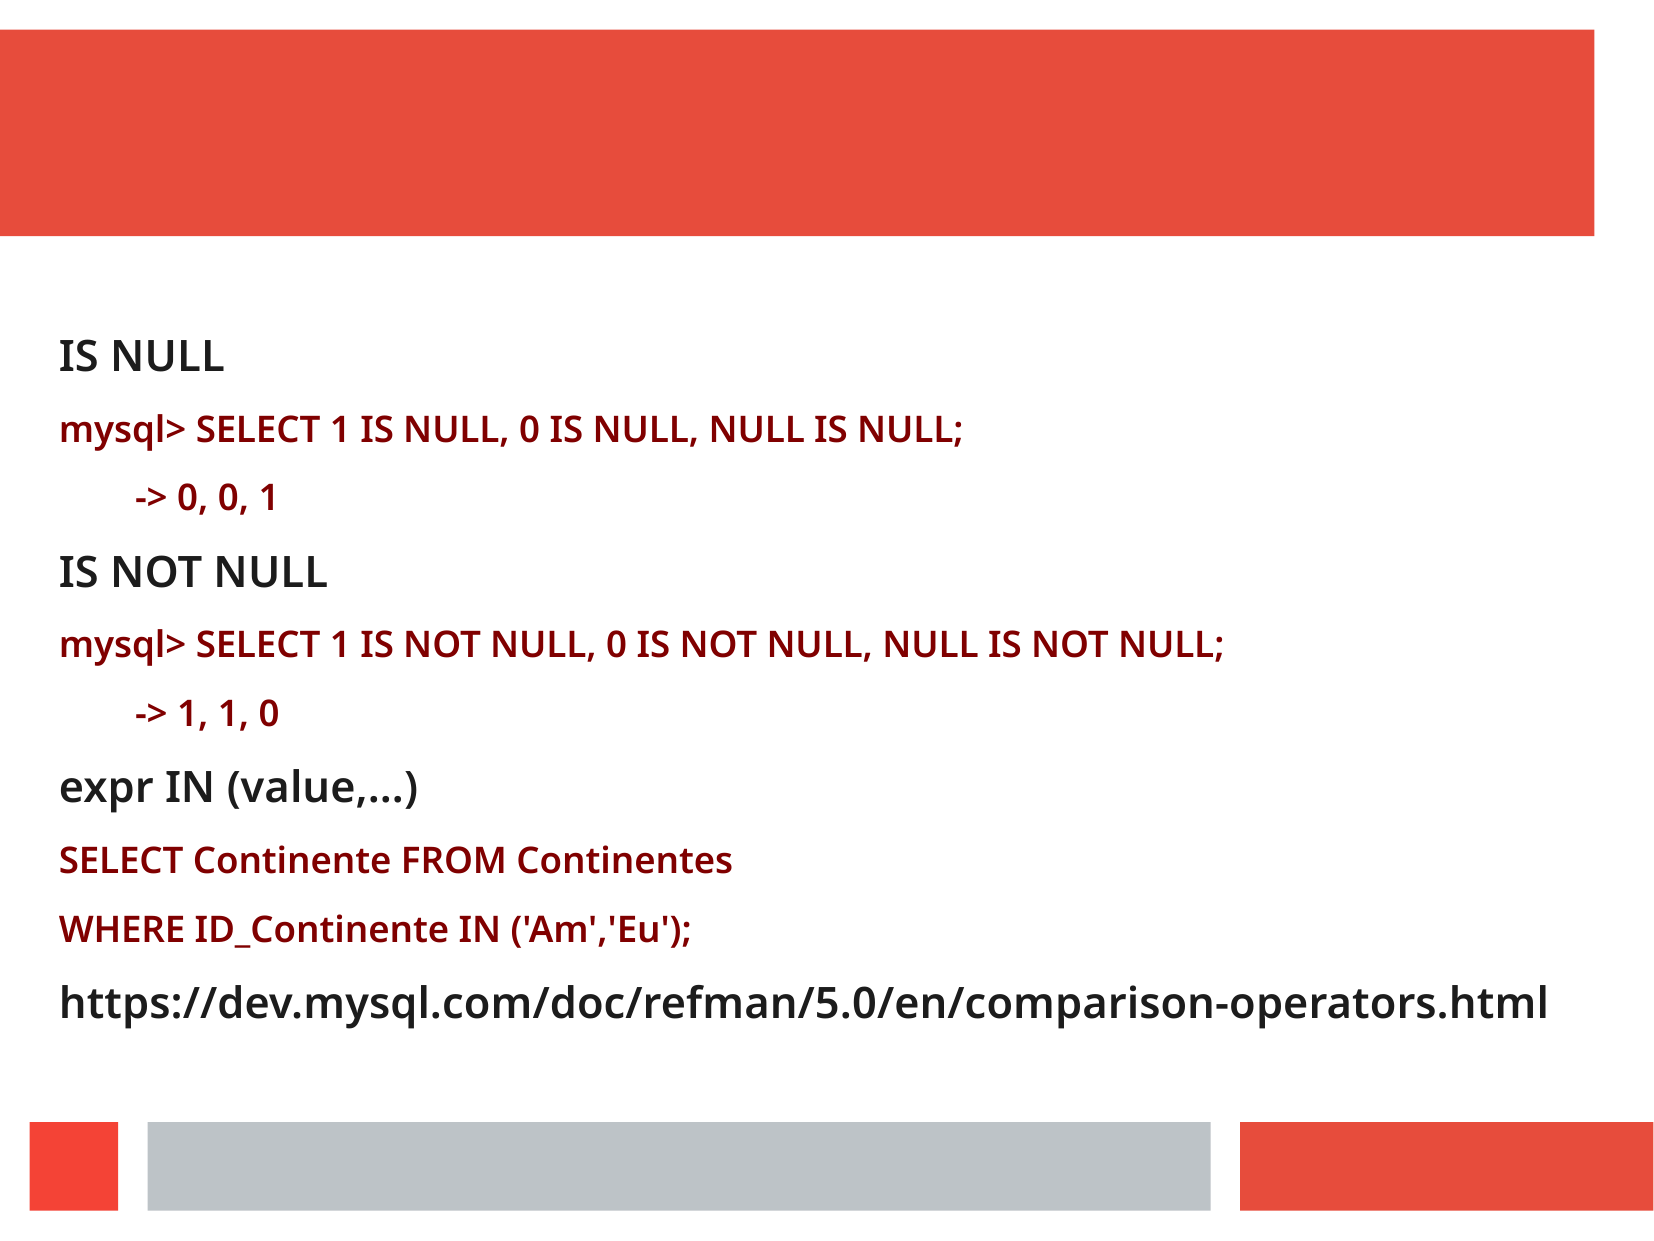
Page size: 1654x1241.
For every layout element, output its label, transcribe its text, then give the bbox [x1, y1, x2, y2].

list IS NULL mysql> SELECT 1 IS NULL, 0 IS NULL, NULL IS NULL; -> 0, 0, 1 IS NOT NULL mysql> SELECT 1 IS NOT NULL, 0 IS NOT NULL, NULL IS NOT NULL; -> 1, 1, 0 expr IN (value,…) SELECT Continente FROM Continentes WHERE ID_Continente IN ('Am','Eu'); https://dev.mysql.com/doc/refman/5.0/en/comparison-operators.html [59, 324, 1565, 1093]
